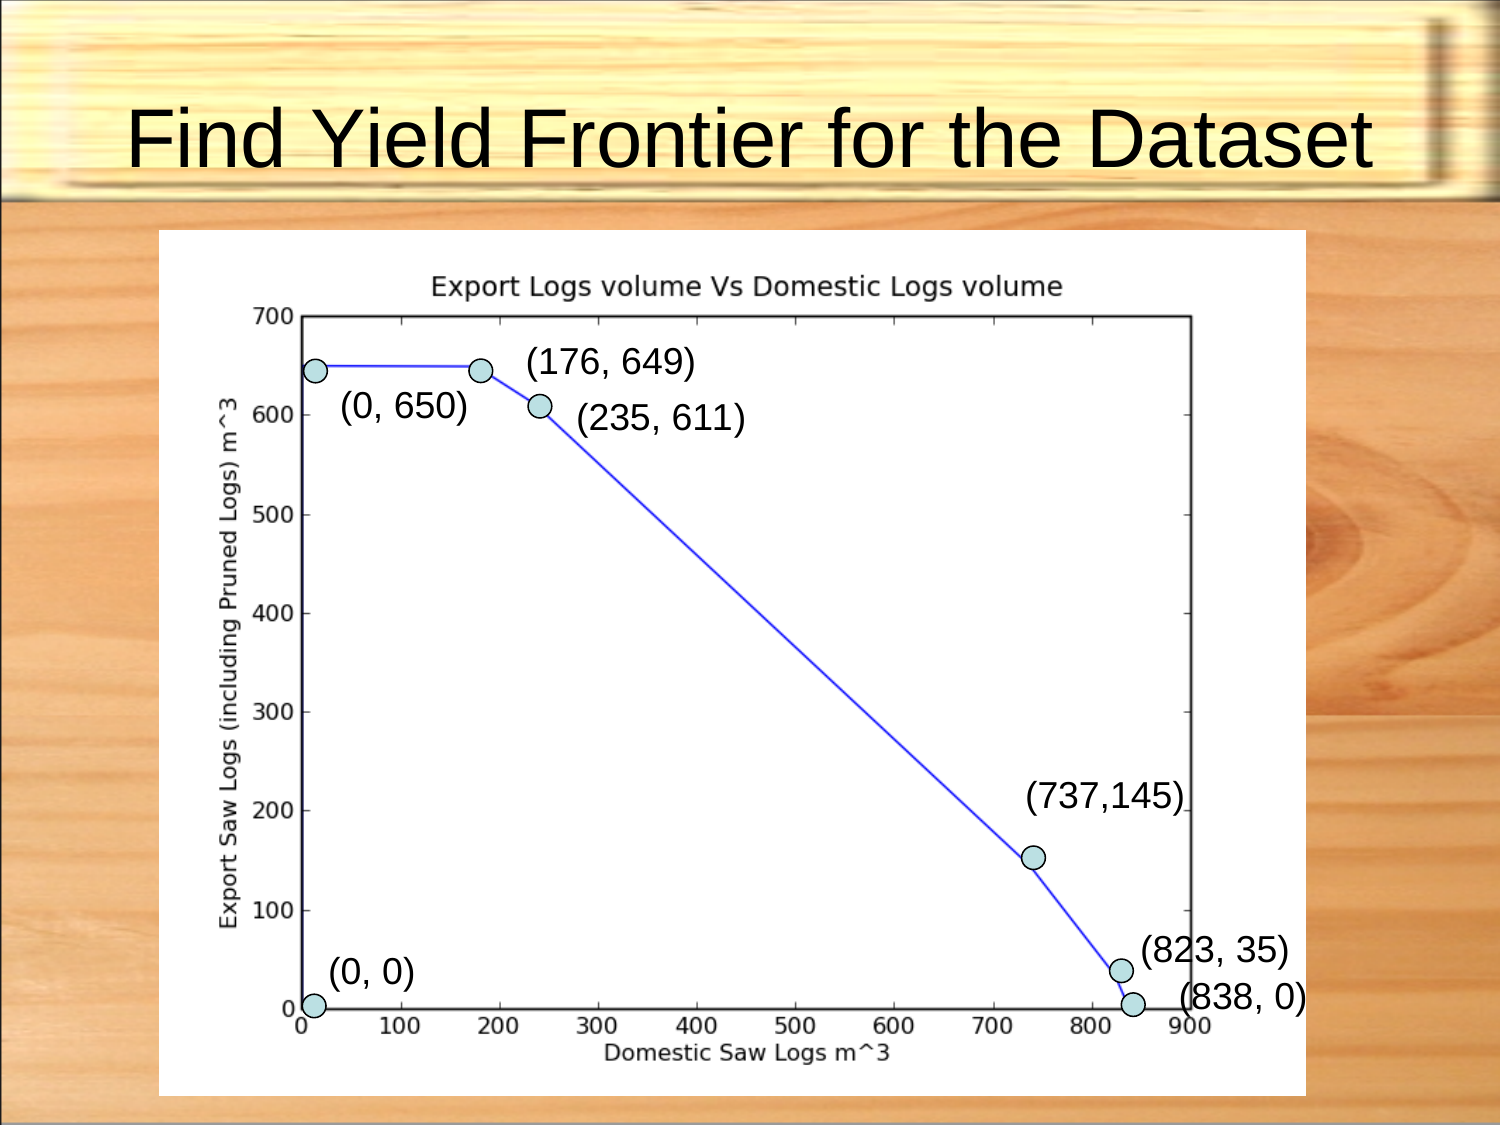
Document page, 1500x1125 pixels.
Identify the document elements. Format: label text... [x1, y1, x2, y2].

picture [0, 0, 1500, 1125]
text_box [302, 994, 327, 1018]
text_box [468, 359, 493, 383]
text_box (235, 611) [561, 385, 762, 446]
text_box [528, 394, 552, 418]
text_box (0, 650) [325, 373, 484, 434]
text_box [303, 359, 328, 383]
text_box (737,145) [1010, 763, 1201, 824]
text_box (838, 0) [1163, 964, 1323, 1025]
text_box (823, 35) [1125, 916, 1305, 978]
title Find Yield Frontier for the Dataset [75, 45, 1426, 233]
text_box [1121, 992, 1146, 1017]
text_box (0, 0) [313, 939, 431, 1000]
text_box [1021, 846, 1046, 870]
text_box [1109, 959, 1131, 983]
text_box (176, 649) [510, 329, 711, 390]
